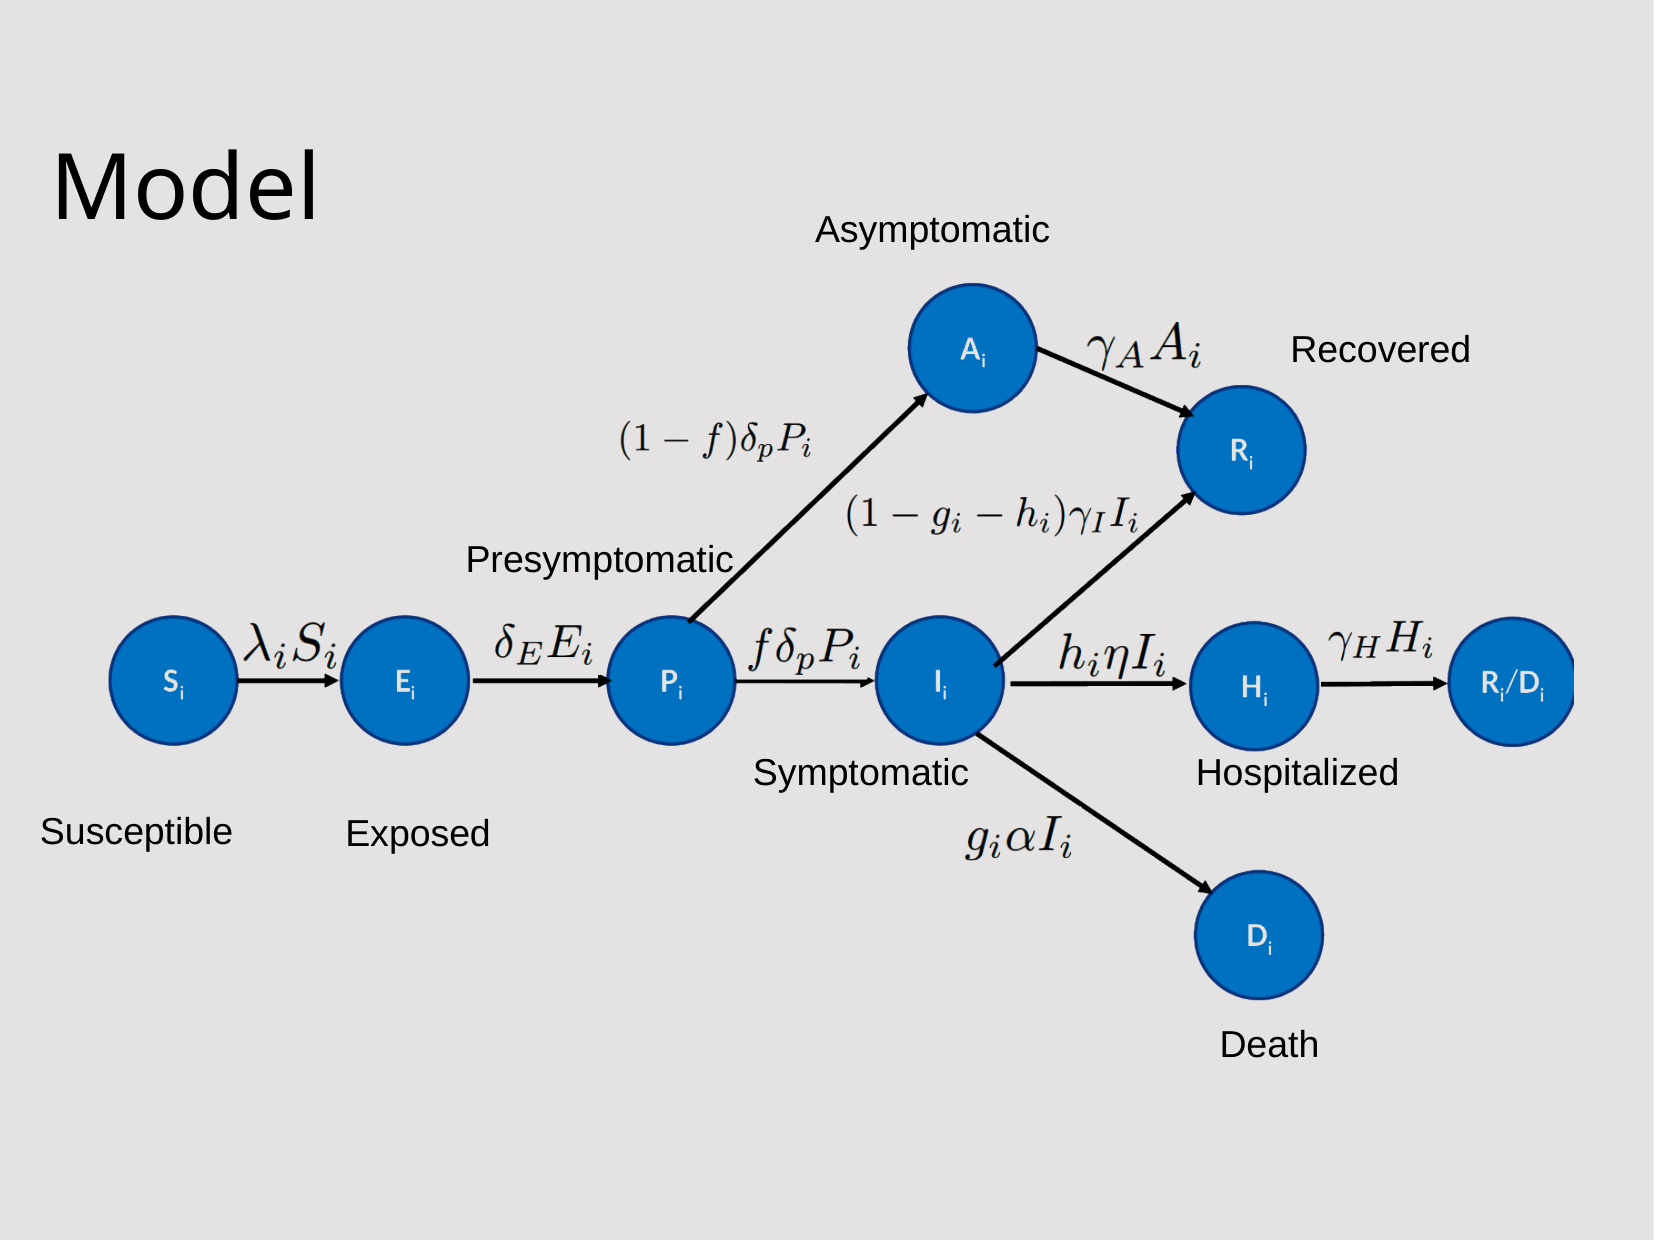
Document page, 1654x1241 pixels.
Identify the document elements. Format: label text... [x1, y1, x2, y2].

text_box Hospitalized [1181, 744, 1480, 801]
text_box Death [1204, 1015, 1503, 1073]
text_box Recovered [1275, 321, 1574, 378]
text_box Asymptomatic [800, 200, 1099, 258]
text_box Exposed [330, 805, 506, 863]
text_box Presymptomatic [450, 531, 749, 589]
text_box Model [35, 114, 611, 237]
text_box Symptomatic [738, 744, 1037, 801]
text_box Susceptible [25, 803, 249, 860]
picture [94, 264, 1574, 1096]
